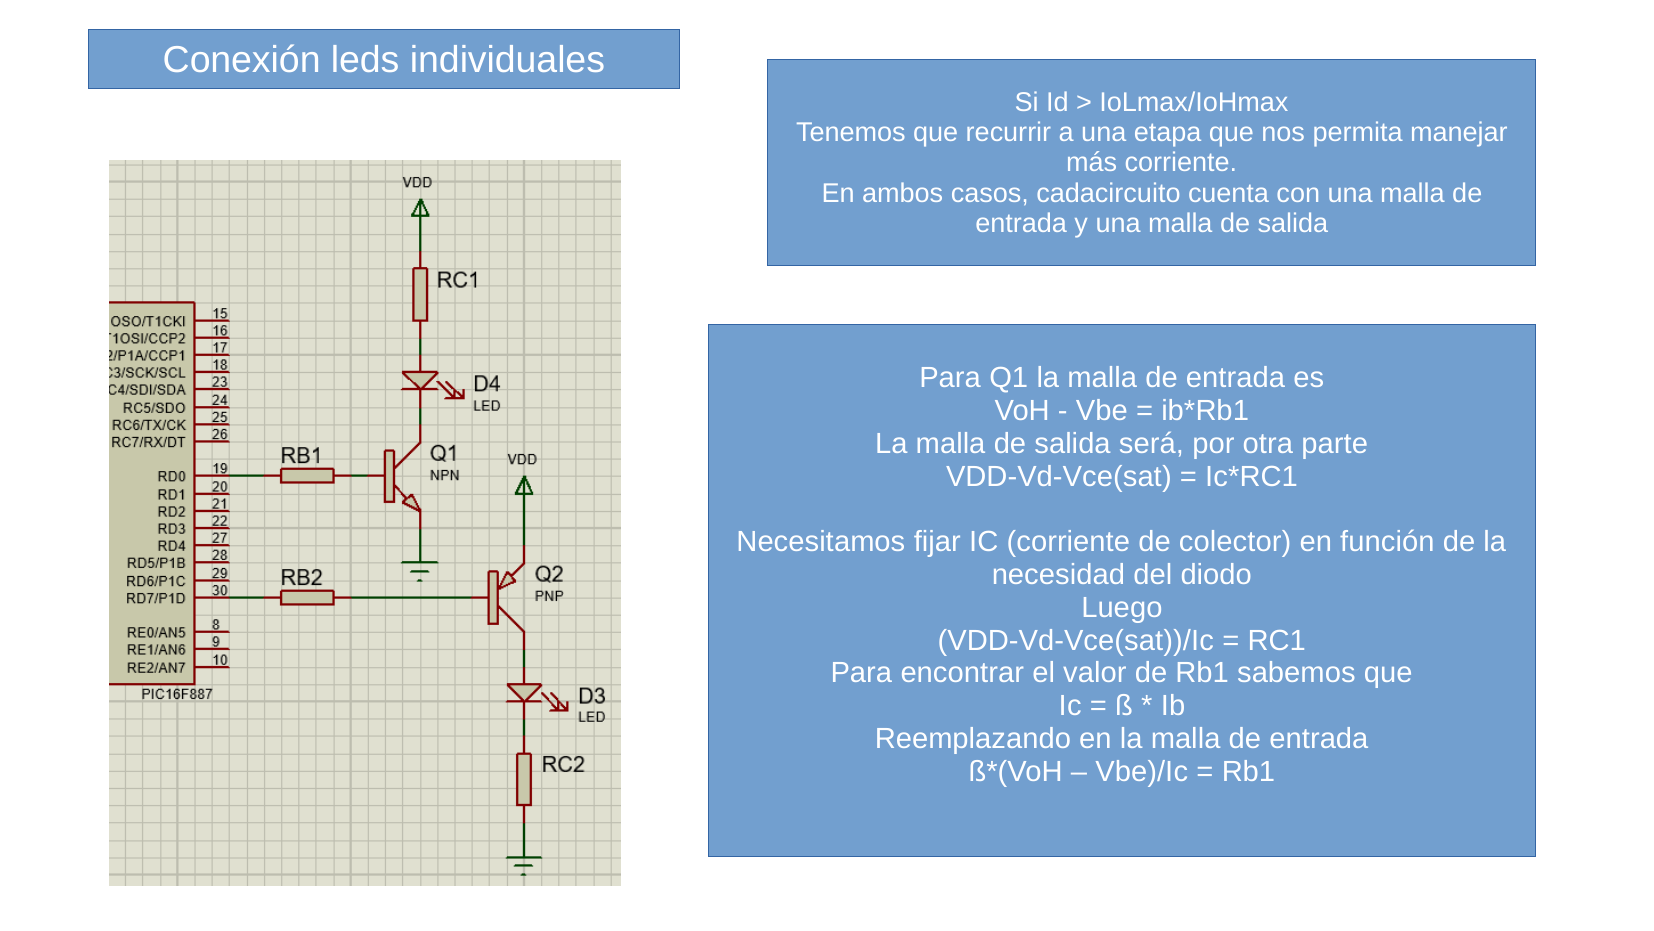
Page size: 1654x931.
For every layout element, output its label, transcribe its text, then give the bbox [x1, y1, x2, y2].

text_box Si Id > IoLmax/IoHmax Tenemos que recurrir a una etapa que nos permita manejar más corriente. En ambos casos, cadacircuito cuenta con una malla de entrada y una malla de salida [767, 59, 1536, 266]
text_box Para Q1 la malla de entrada es VoH - Vbe = ib*Rb1 La malla de salida será, por otra parte VDD-Vd-Vce(sat) = Ic*RC1 Necesitamos fijar IC (corriente de colector) en función de la necesidad del diodo Luego (VDD-Vd-Vce(sat))/Ic = RC1 Para encontrar el valor de Rb1 sabemos que Ic = ß * Ib Reemplazando en la malla de entrada ß*(VoH – Vbe)/Ic = Rb1 [708, 324, 1536, 857]
text_box Conexión leds individuales [88, 29, 680, 89]
picture [109, 160, 621, 886]
